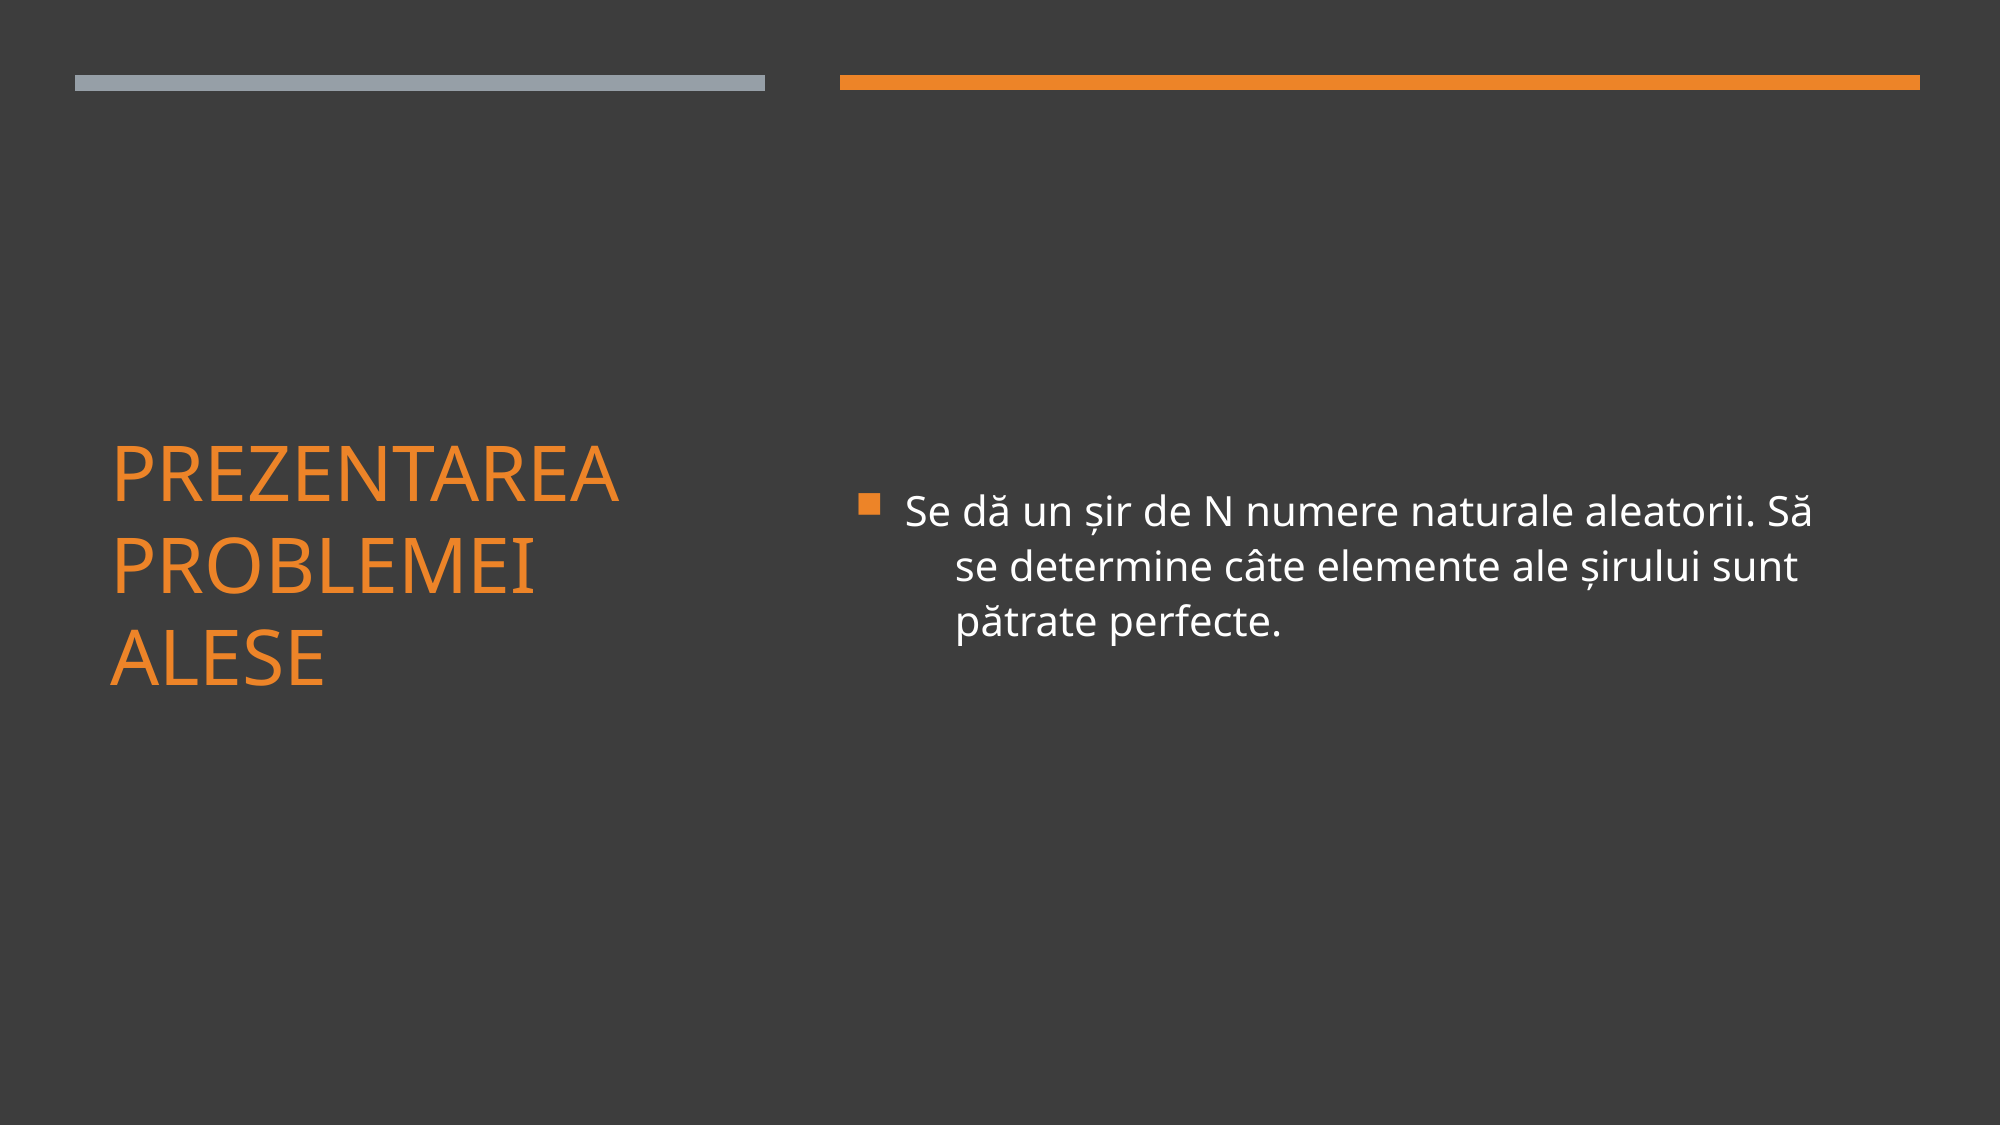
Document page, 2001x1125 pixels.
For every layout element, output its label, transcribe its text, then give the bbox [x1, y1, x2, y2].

list Se dă un șir de N numere naturale aleatorii. Să se determine câte elemente ale șirului sunt pătrate perfecte. [839, 184, 1848, 941]
text_box [0, 0, 2000, 1125]
title Prezentarea problemei alese [95, 184, 764, 941]
